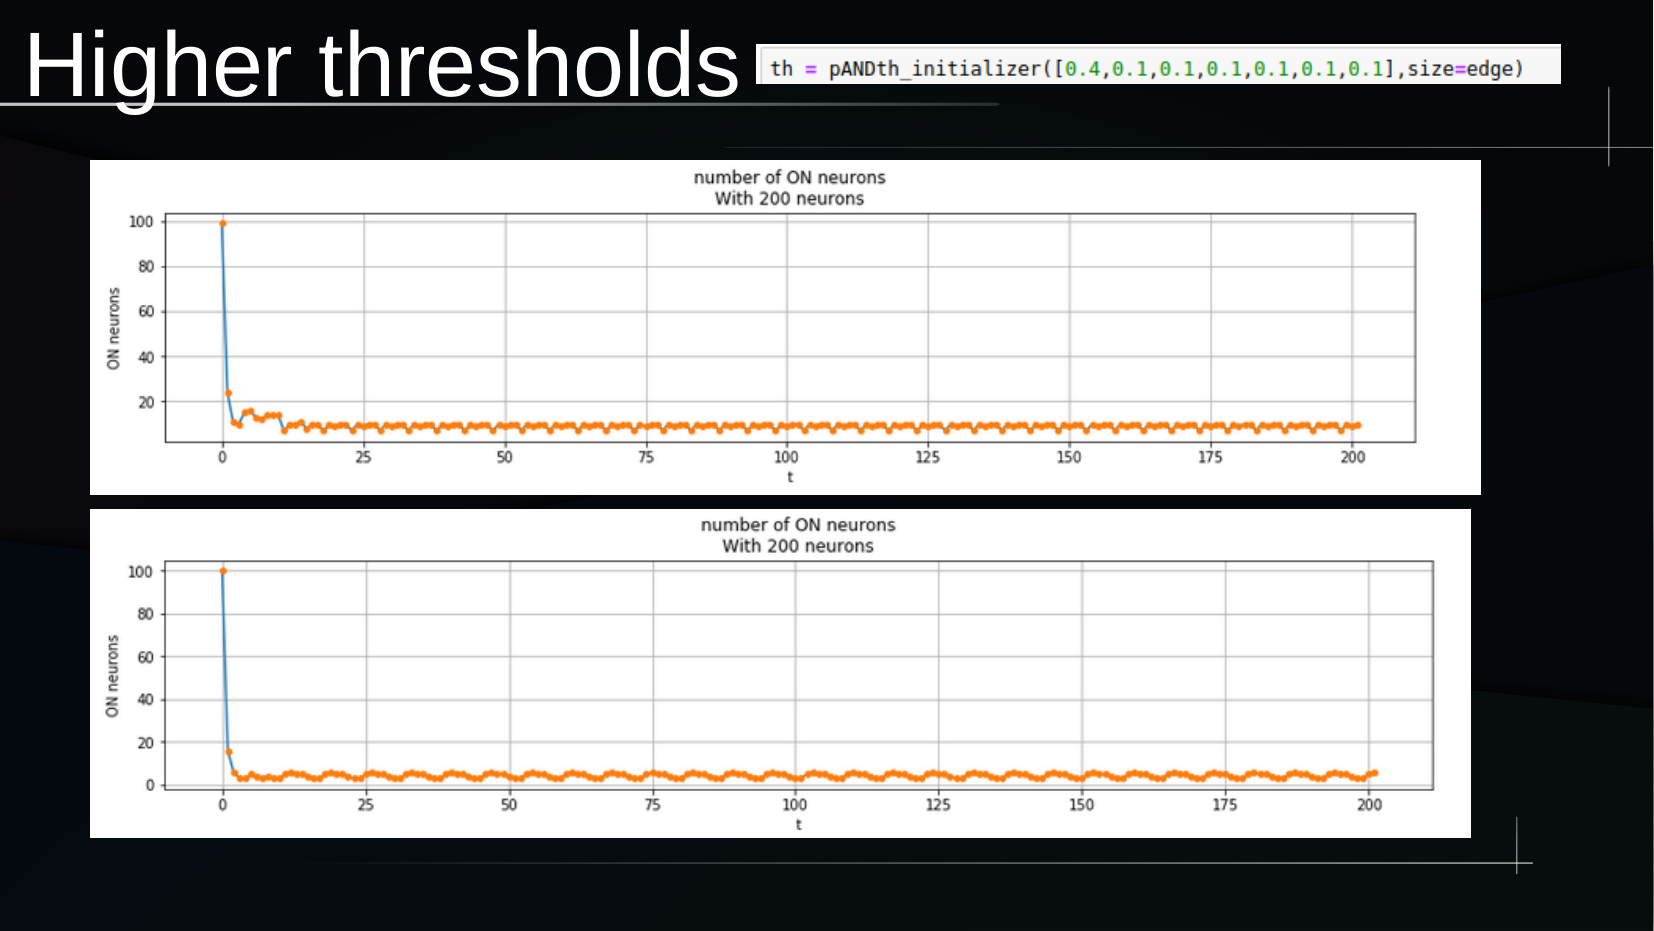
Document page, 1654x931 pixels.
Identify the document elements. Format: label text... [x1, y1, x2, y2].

title Higher thresholds [23, 11, 1589, 119]
picture [0, 0, 1654, 931]
